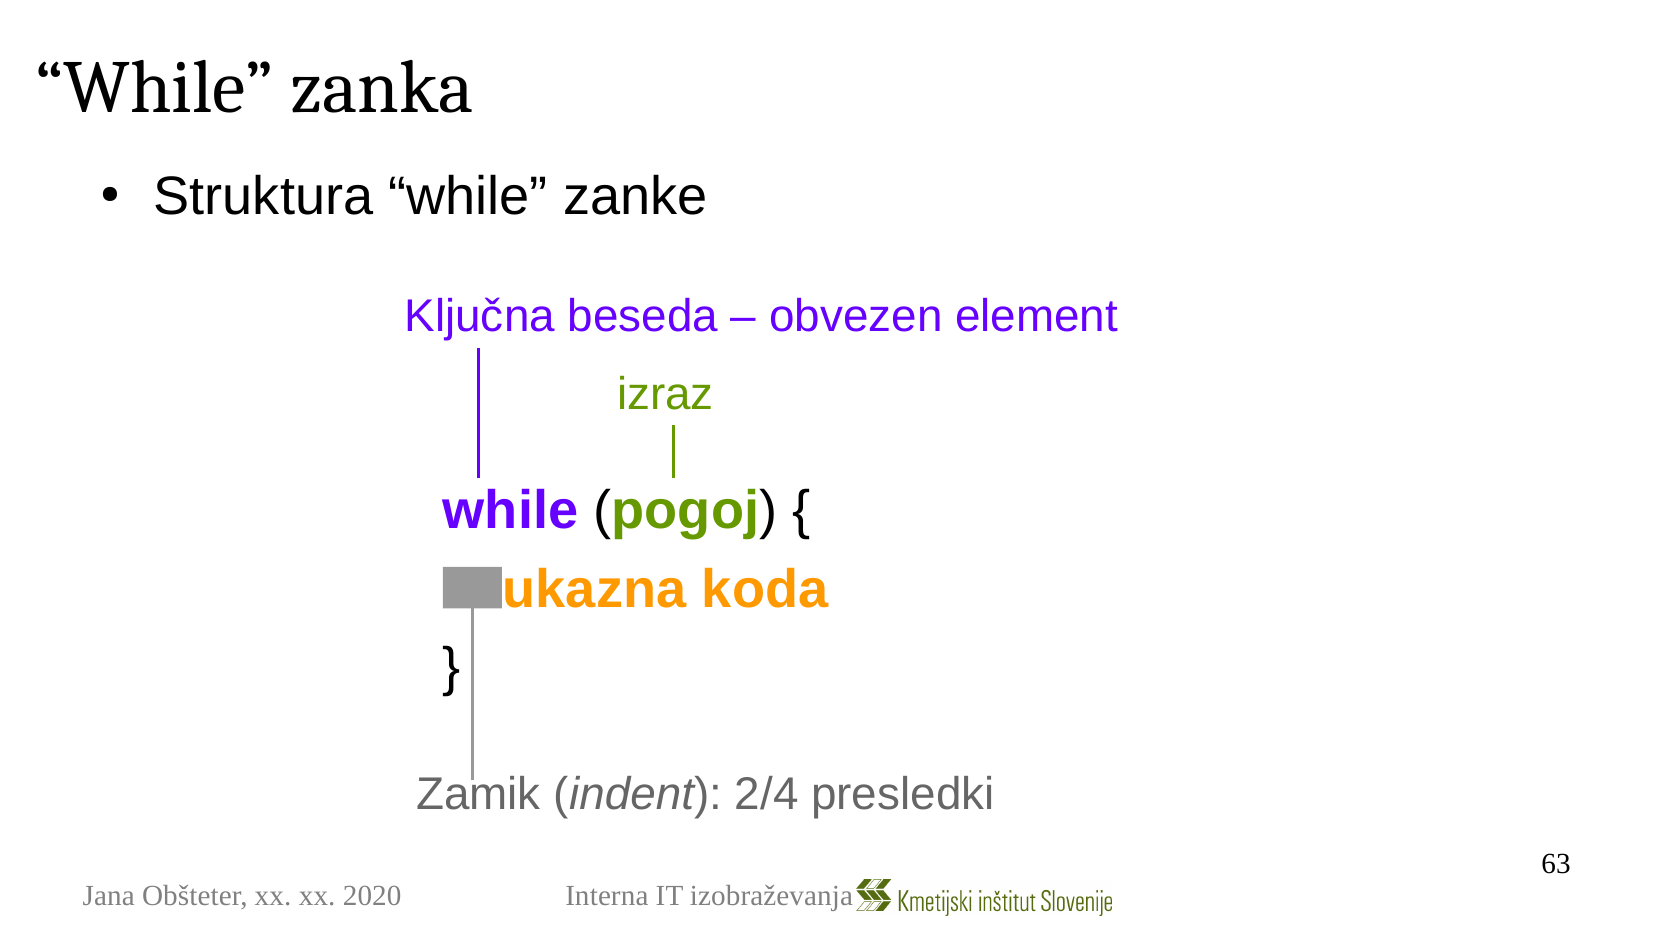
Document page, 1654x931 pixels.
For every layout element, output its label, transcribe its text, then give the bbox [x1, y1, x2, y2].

text_box Zamik (indent): 2/4 presledki [401, 760, 1205, 827]
picture [856, 879, 1112, 916]
title “While” zanka [35, 21, 1524, 154]
text_box [442, 566, 502, 609]
text_box Ključna beseda – obvezen element [389, 282, 1193, 349]
list Struktura “while” zanke while (pogoj) { ukazna koda } [82, 165, 1642, 827]
text_box izraz [602, 360, 1004, 478]
